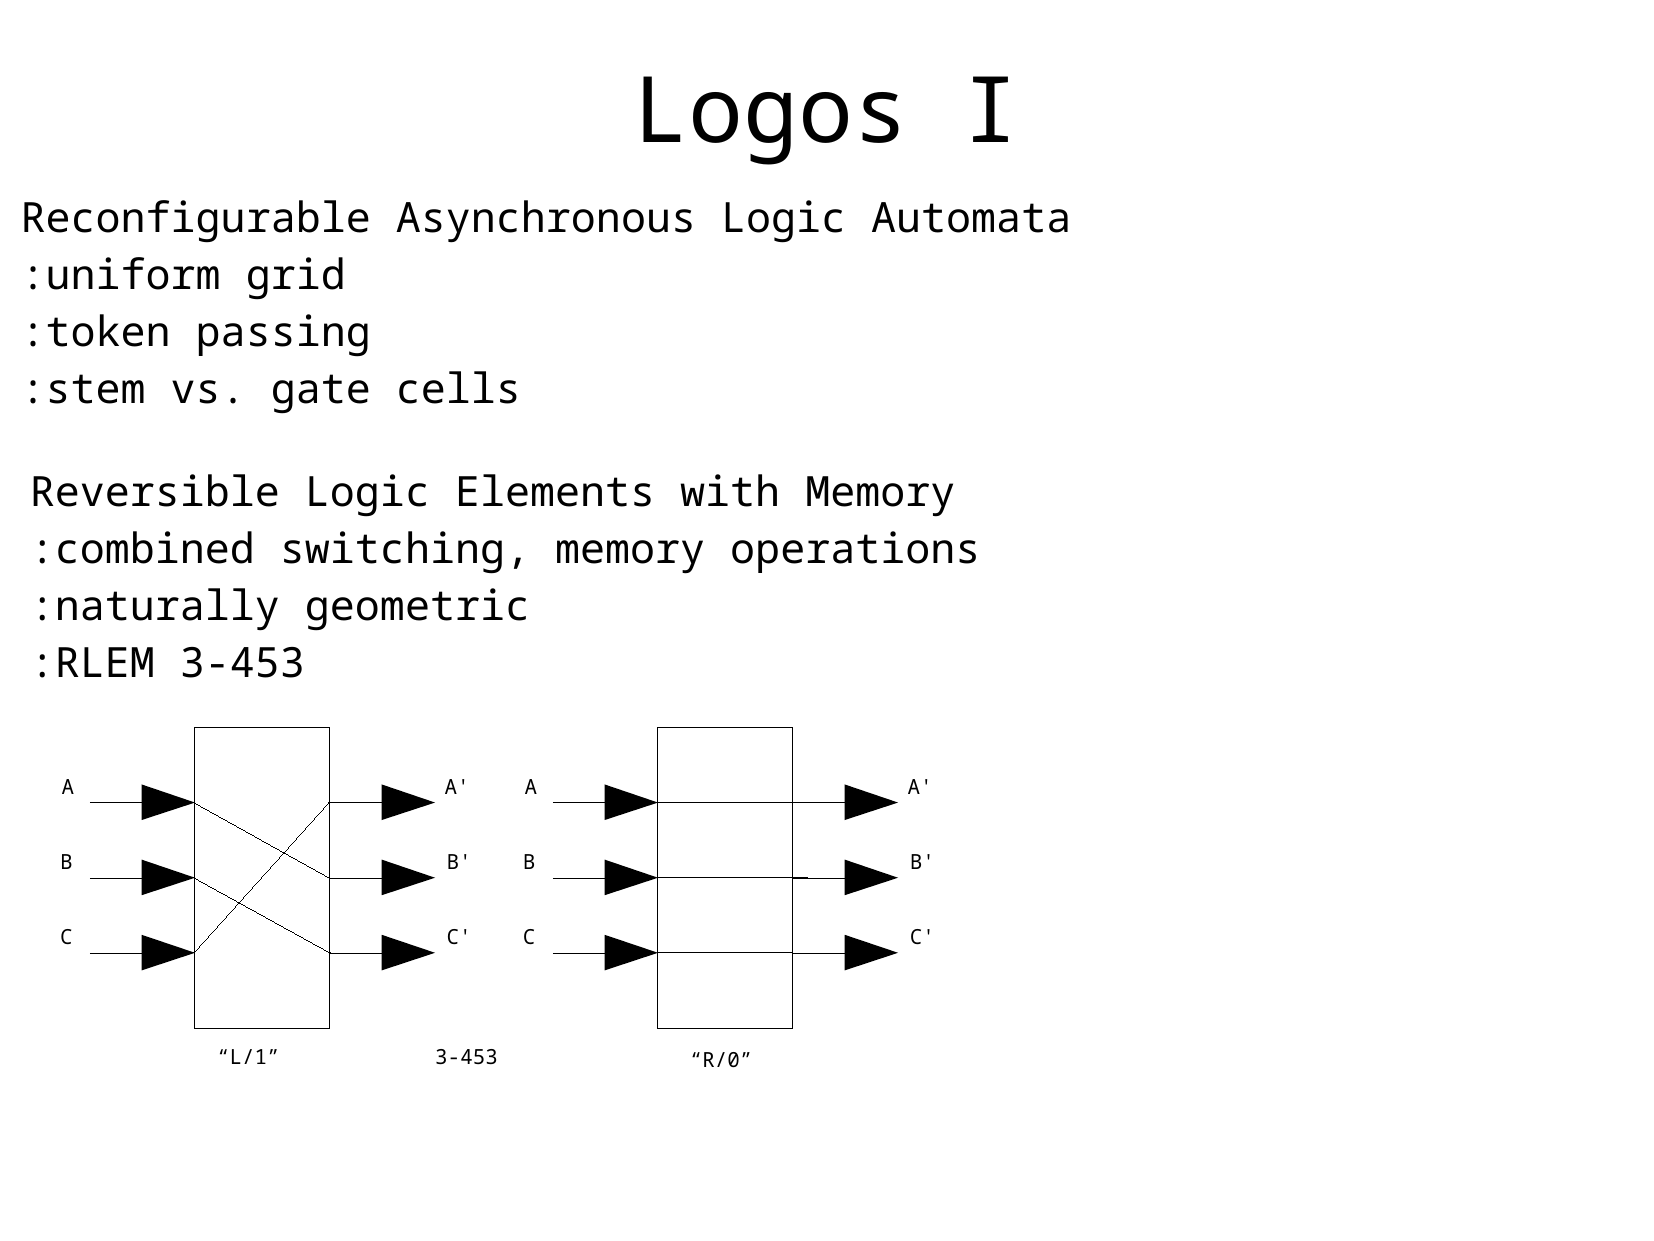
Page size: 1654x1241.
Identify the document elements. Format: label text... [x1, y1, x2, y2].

text_box C [60, 922, 102, 965]
text_box C [522, 922, 565, 965]
text_box Reversible Logic Elements with Memory :combined switching, memory operations :naturally geometric :RLEM 3-453 [15, 453, 1141, 1096]
text_box C' [909, 922, 961, 965]
text_box A [61, 772, 104, 814]
text_box [381, 784, 436, 821]
text_box B [522, 847, 565, 889]
text_box [844, 784, 899, 821]
text_box B' [446, 847, 497, 889]
text_box [141, 727, 330, 1029]
text_box A [524, 772, 567, 814]
text_box “R/0” [689, 1045, 765, 1088]
text_box B [60, 847, 102, 889]
text_box C' [446, 922, 497, 965]
text_box A' [444, 772, 495, 814]
text_box [844, 859, 899, 896]
text_box A' [907, 772, 958, 814]
title Logos I [82, 9, 1571, 180]
text_box [381, 859, 436, 896]
text_box [381, 934, 436, 971]
text_box 3-453 [435, 1042, 561, 1085]
text_box B' [909, 847, 961, 889]
text_box “L/1” [217, 1042, 305, 1085]
text_box Reconfigurable Asynchronous Logic Automata :uniform grid :token passing :stem vs. gate cells [5, 180, 1653, 446]
text_box [844, 934, 899, 971]
text_box [604, 727, 793, 1029]
